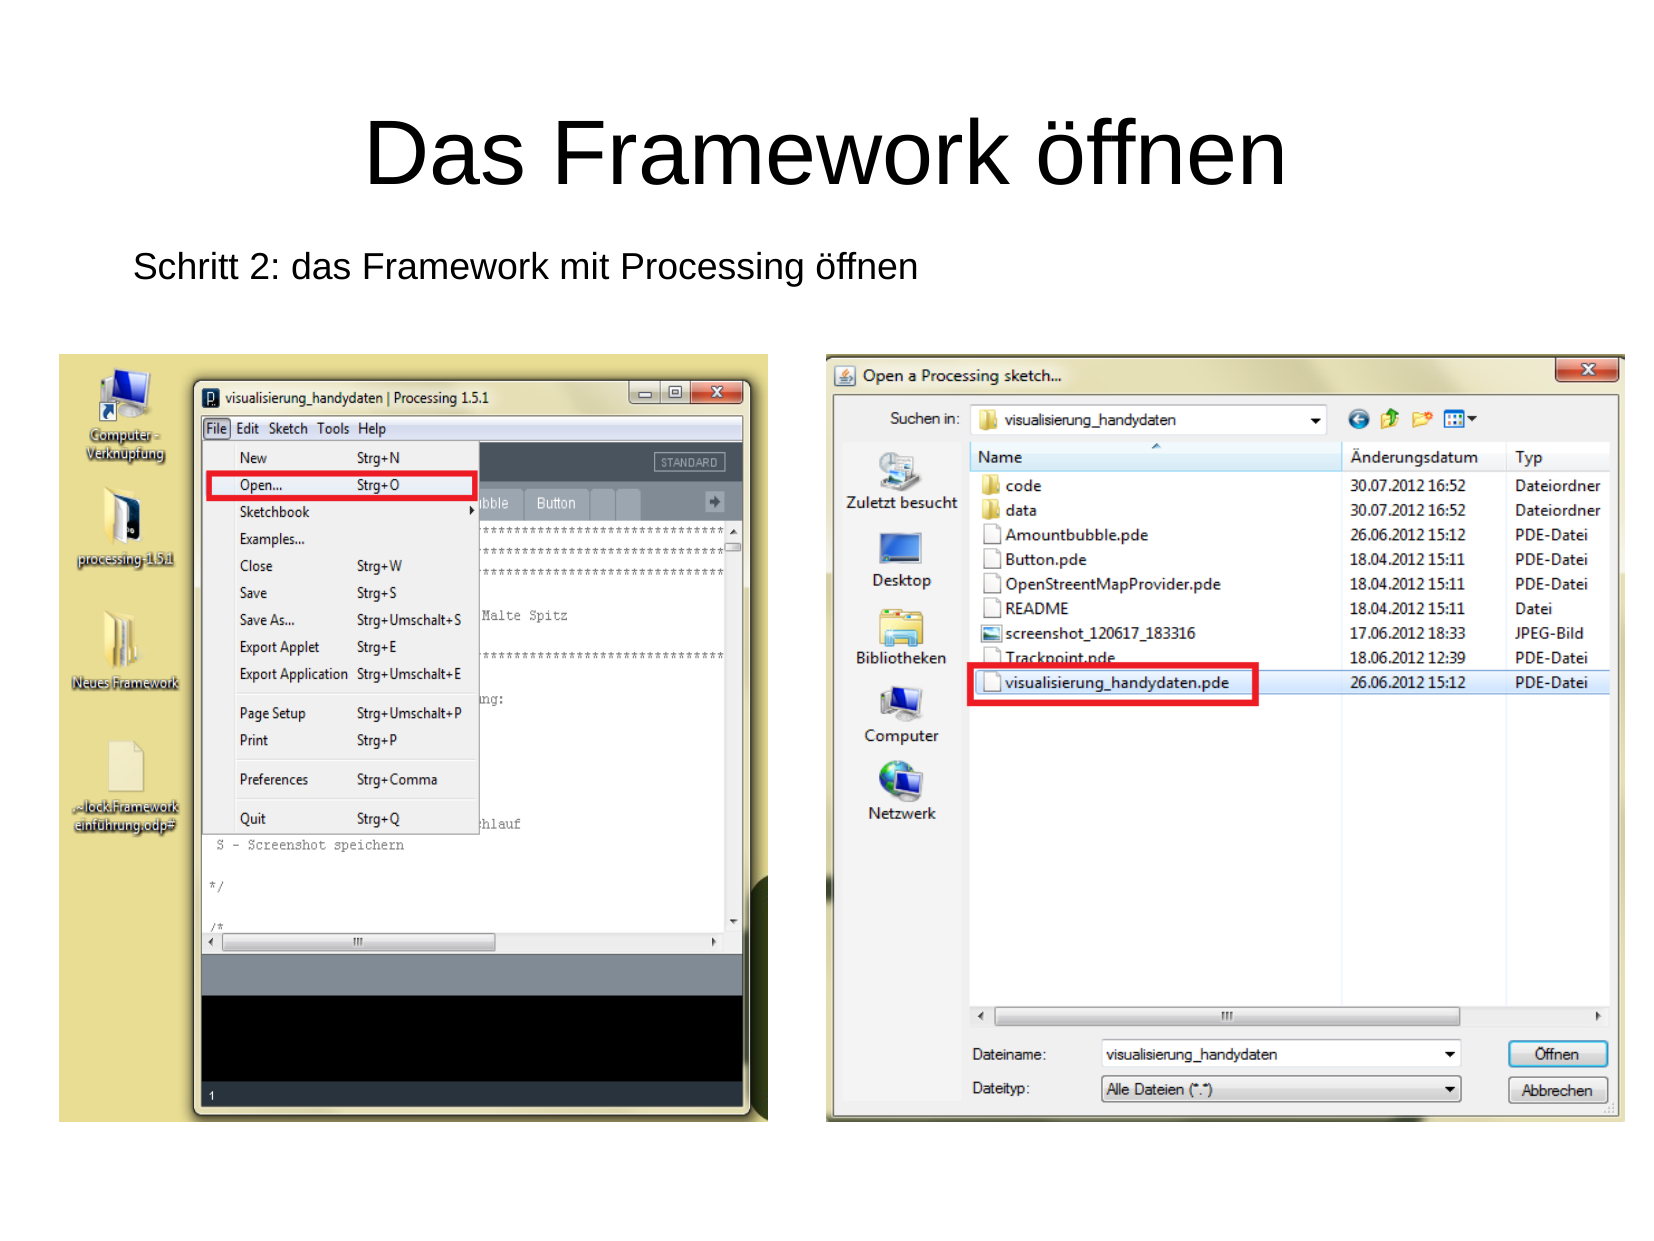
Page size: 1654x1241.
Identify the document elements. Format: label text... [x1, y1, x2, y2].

picture [59, 354, 768, 1123]
text_box Schritt 2: das Framework mit Processing öffnen [118, 238, 1506, 296]
title Das Framework öffnen [82, 49, 1571, 257]
picture [826, 354, 1625, 1123]
